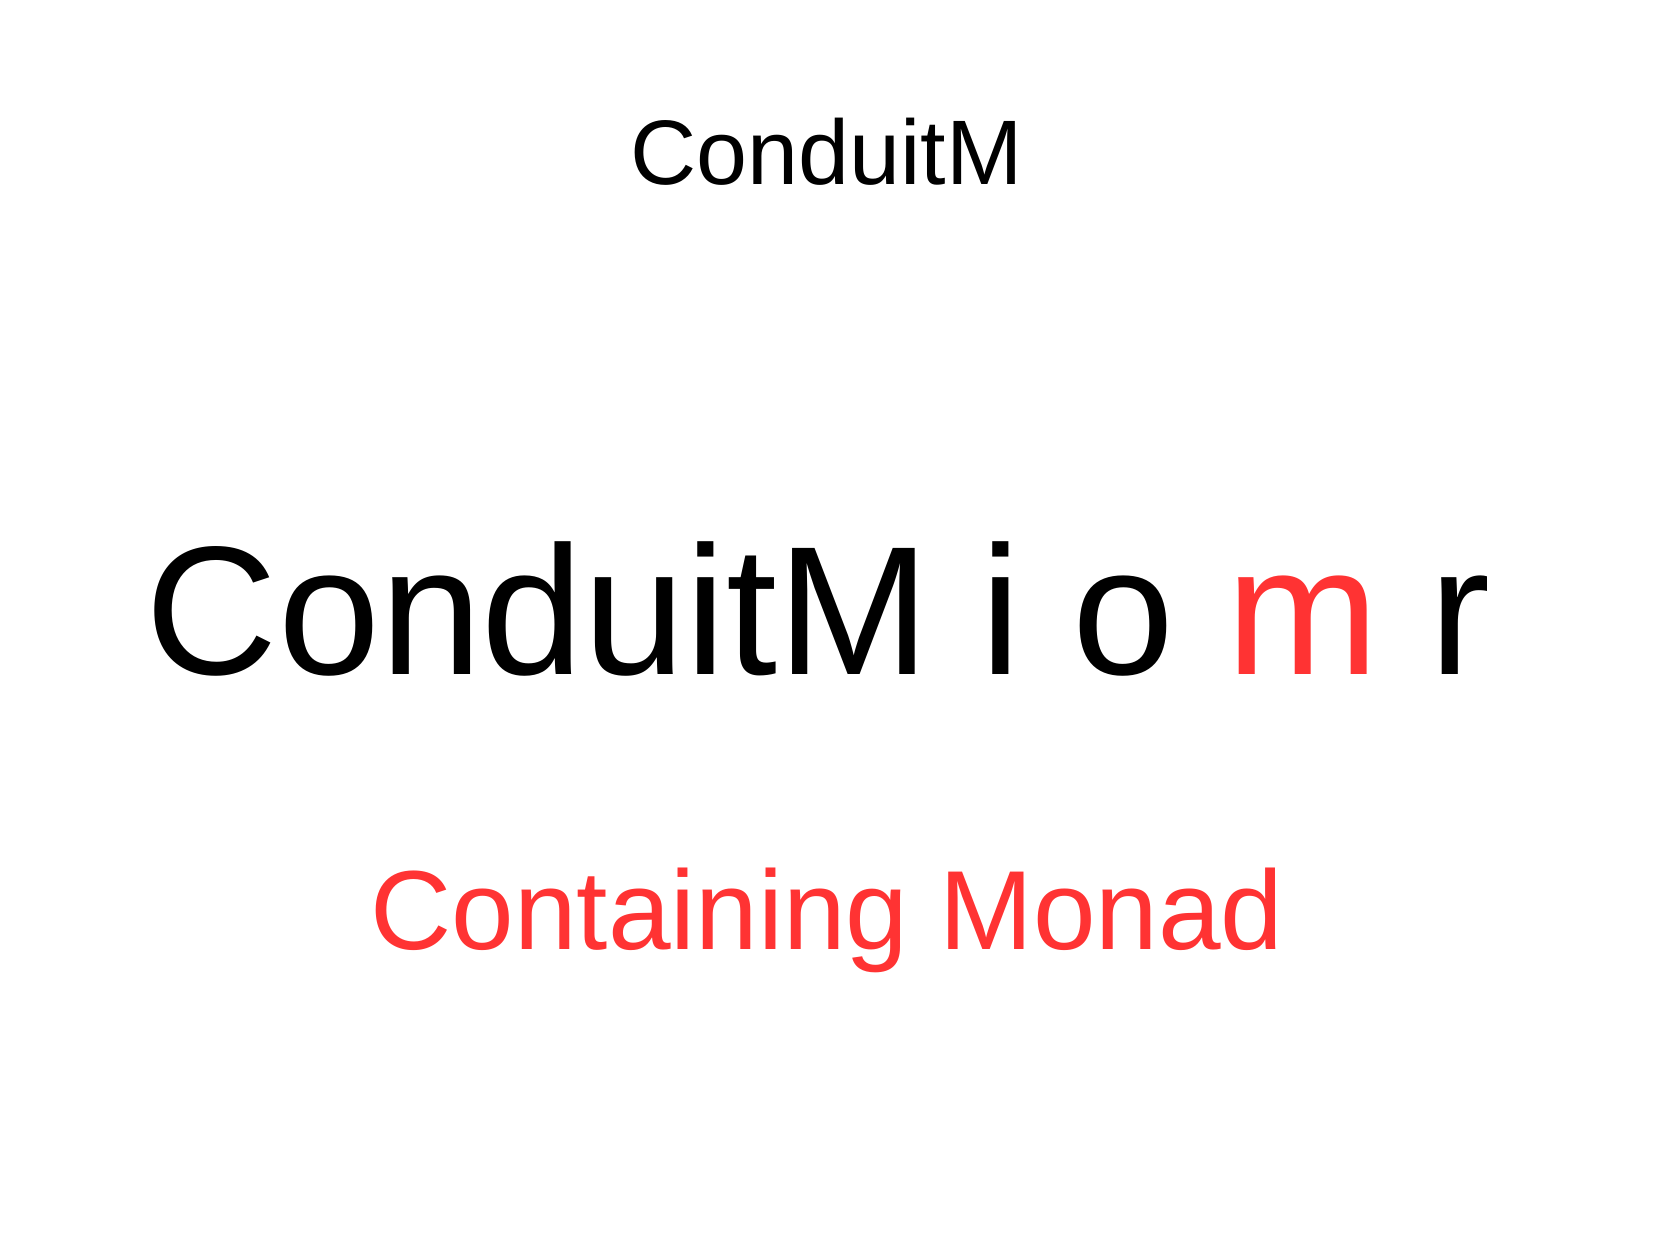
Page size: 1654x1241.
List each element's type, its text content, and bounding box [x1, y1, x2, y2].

text_box Containing Monad [336, 840, 1318, 991]
title ConduitM [82, 49, 1571, 257]
text_box ConduitM i o m r [131, 500, 1523, 740]
